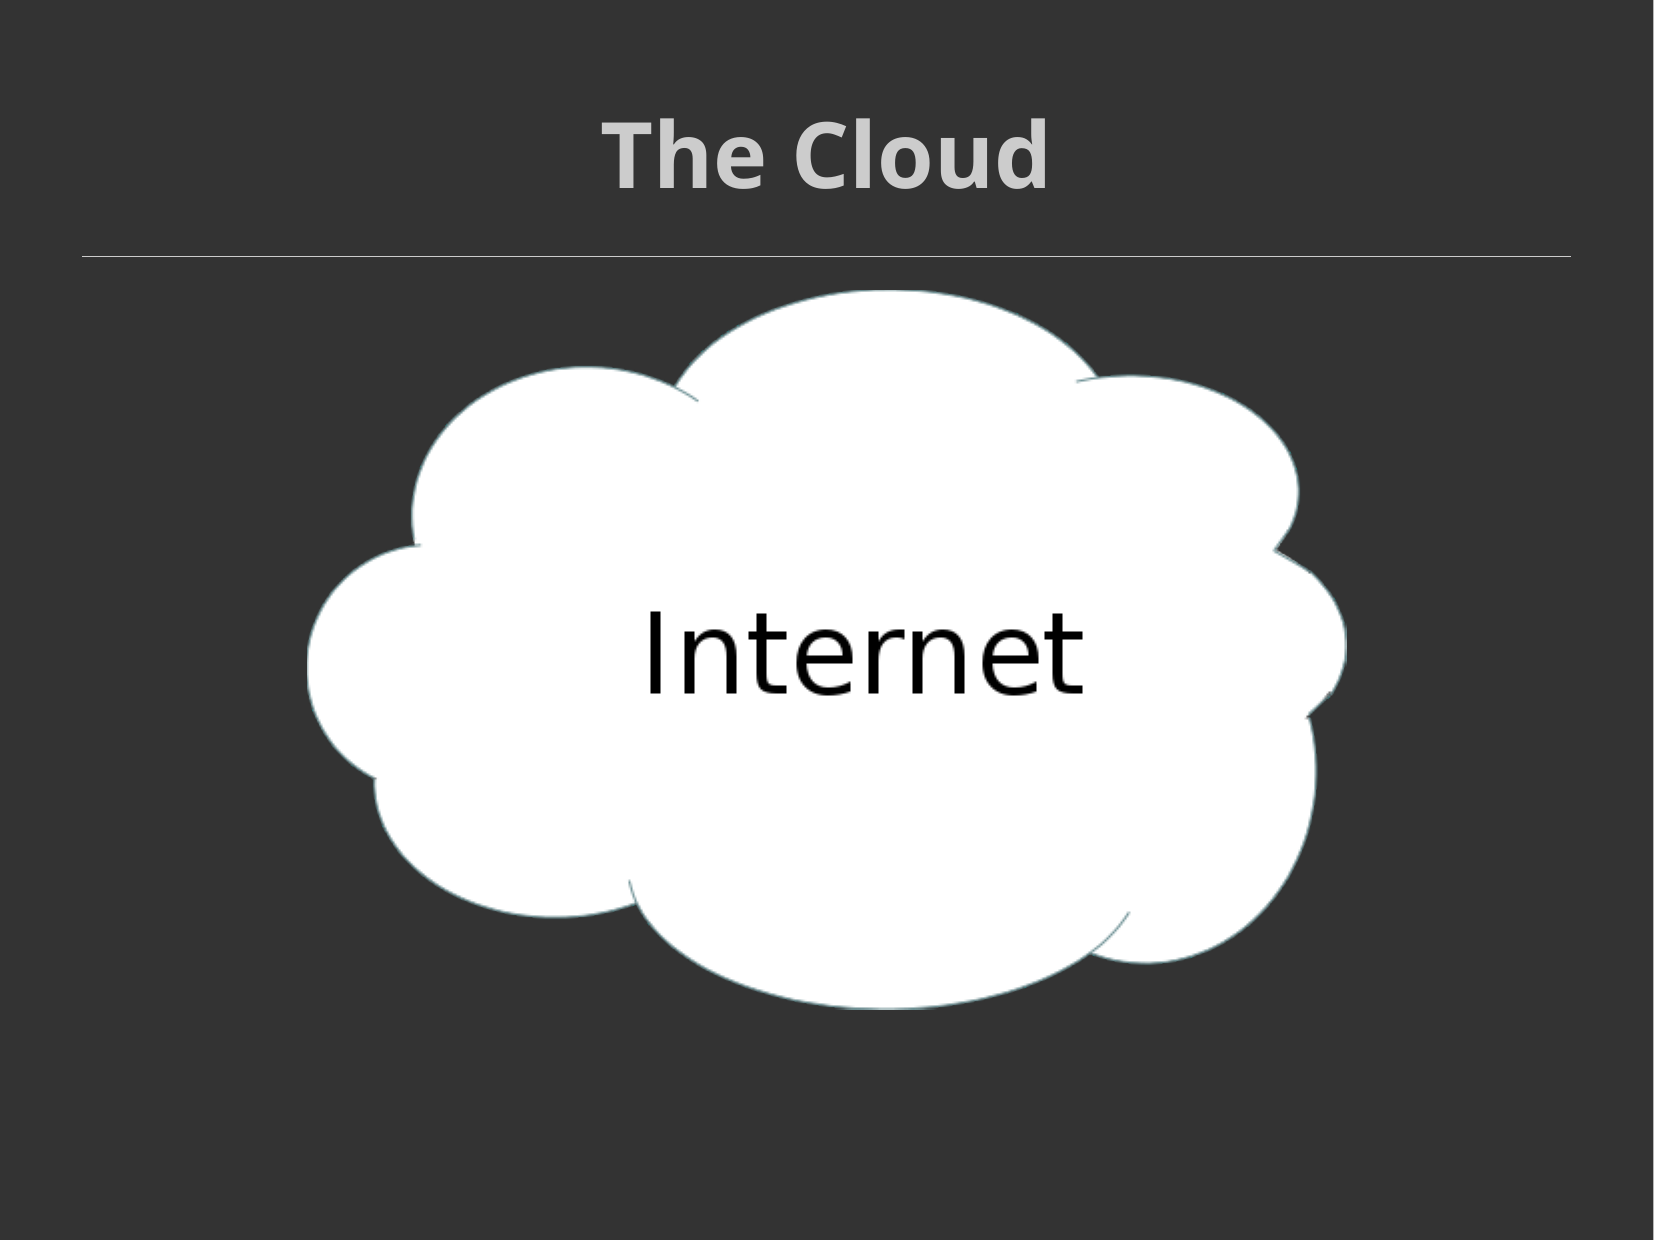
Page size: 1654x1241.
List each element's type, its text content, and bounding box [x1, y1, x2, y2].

title The Cloud [82, 49, 1571, 257]
picture [307, 290, 1347, 1010]
